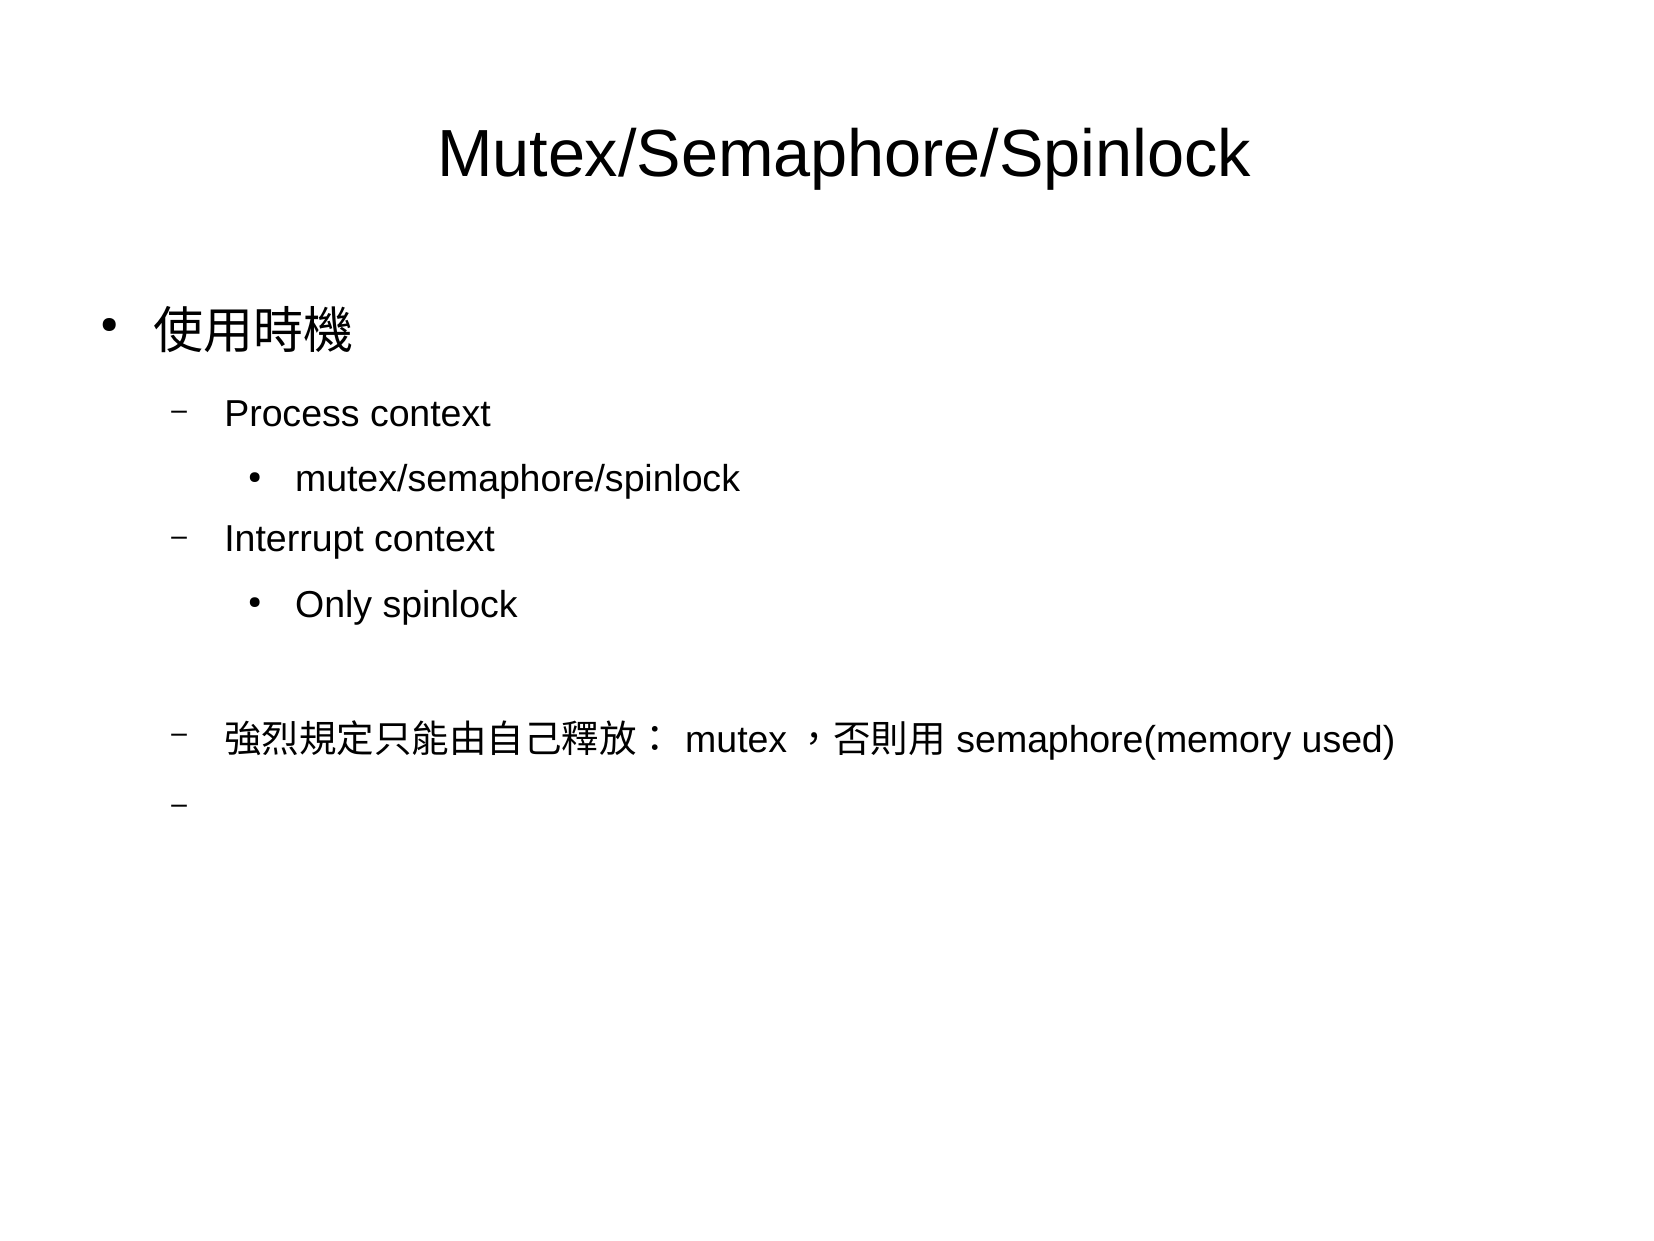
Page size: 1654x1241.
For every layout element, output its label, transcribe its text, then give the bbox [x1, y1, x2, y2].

title Mutex/Semaphore/Spinlock [82, 49, 1571, 257]
list 使用時機 Process context mutex/semaphore/spinlock Interrupt context Only spinlock 強烈規定只能由自己釋放：mutex，否則用semaphore(memory used) [82, 290, 1571, 1010]
